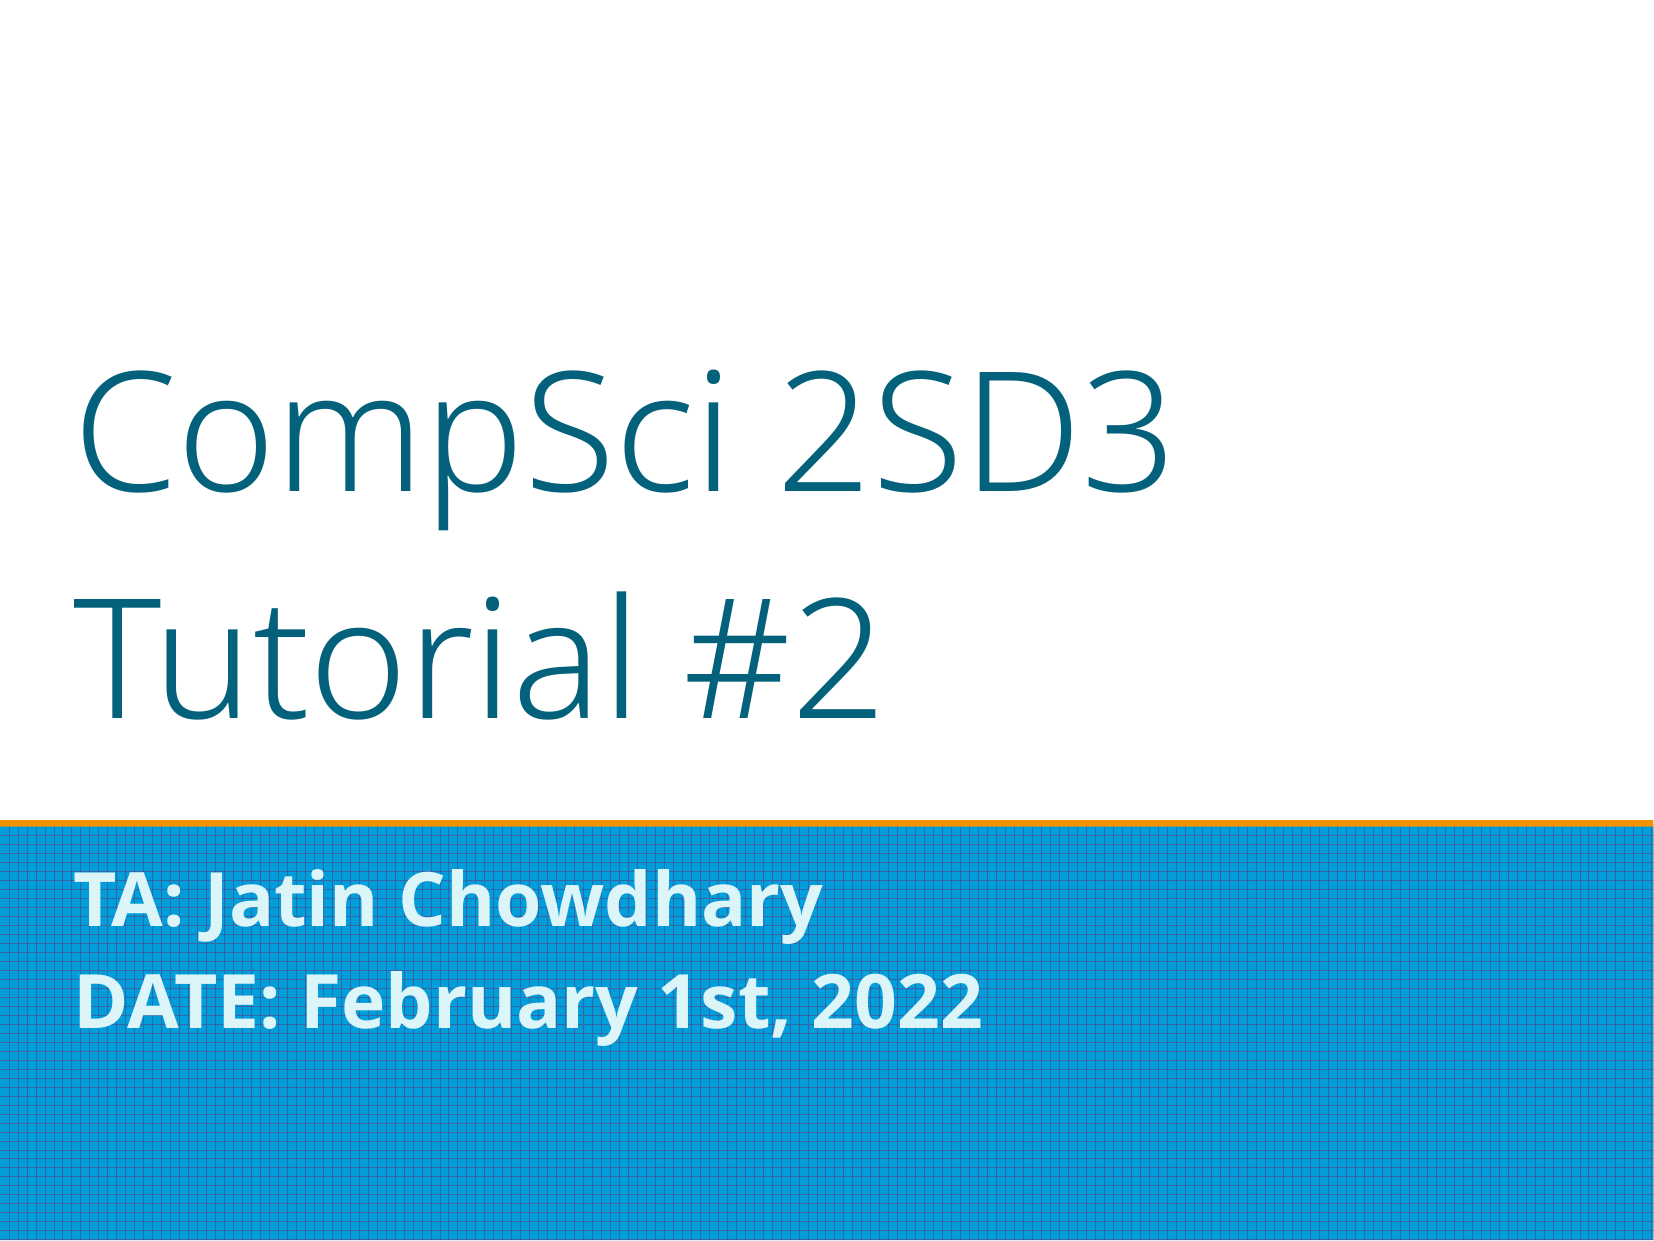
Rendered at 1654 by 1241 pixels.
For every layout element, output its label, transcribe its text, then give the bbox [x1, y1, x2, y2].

title CompSci 2SD3 Tutorial #2 [73, 59, 1551, 768]
subtitle TA: Jatin Chowdhary DATE: February 1st, 2022 [73, 846, 1551, 1103]
